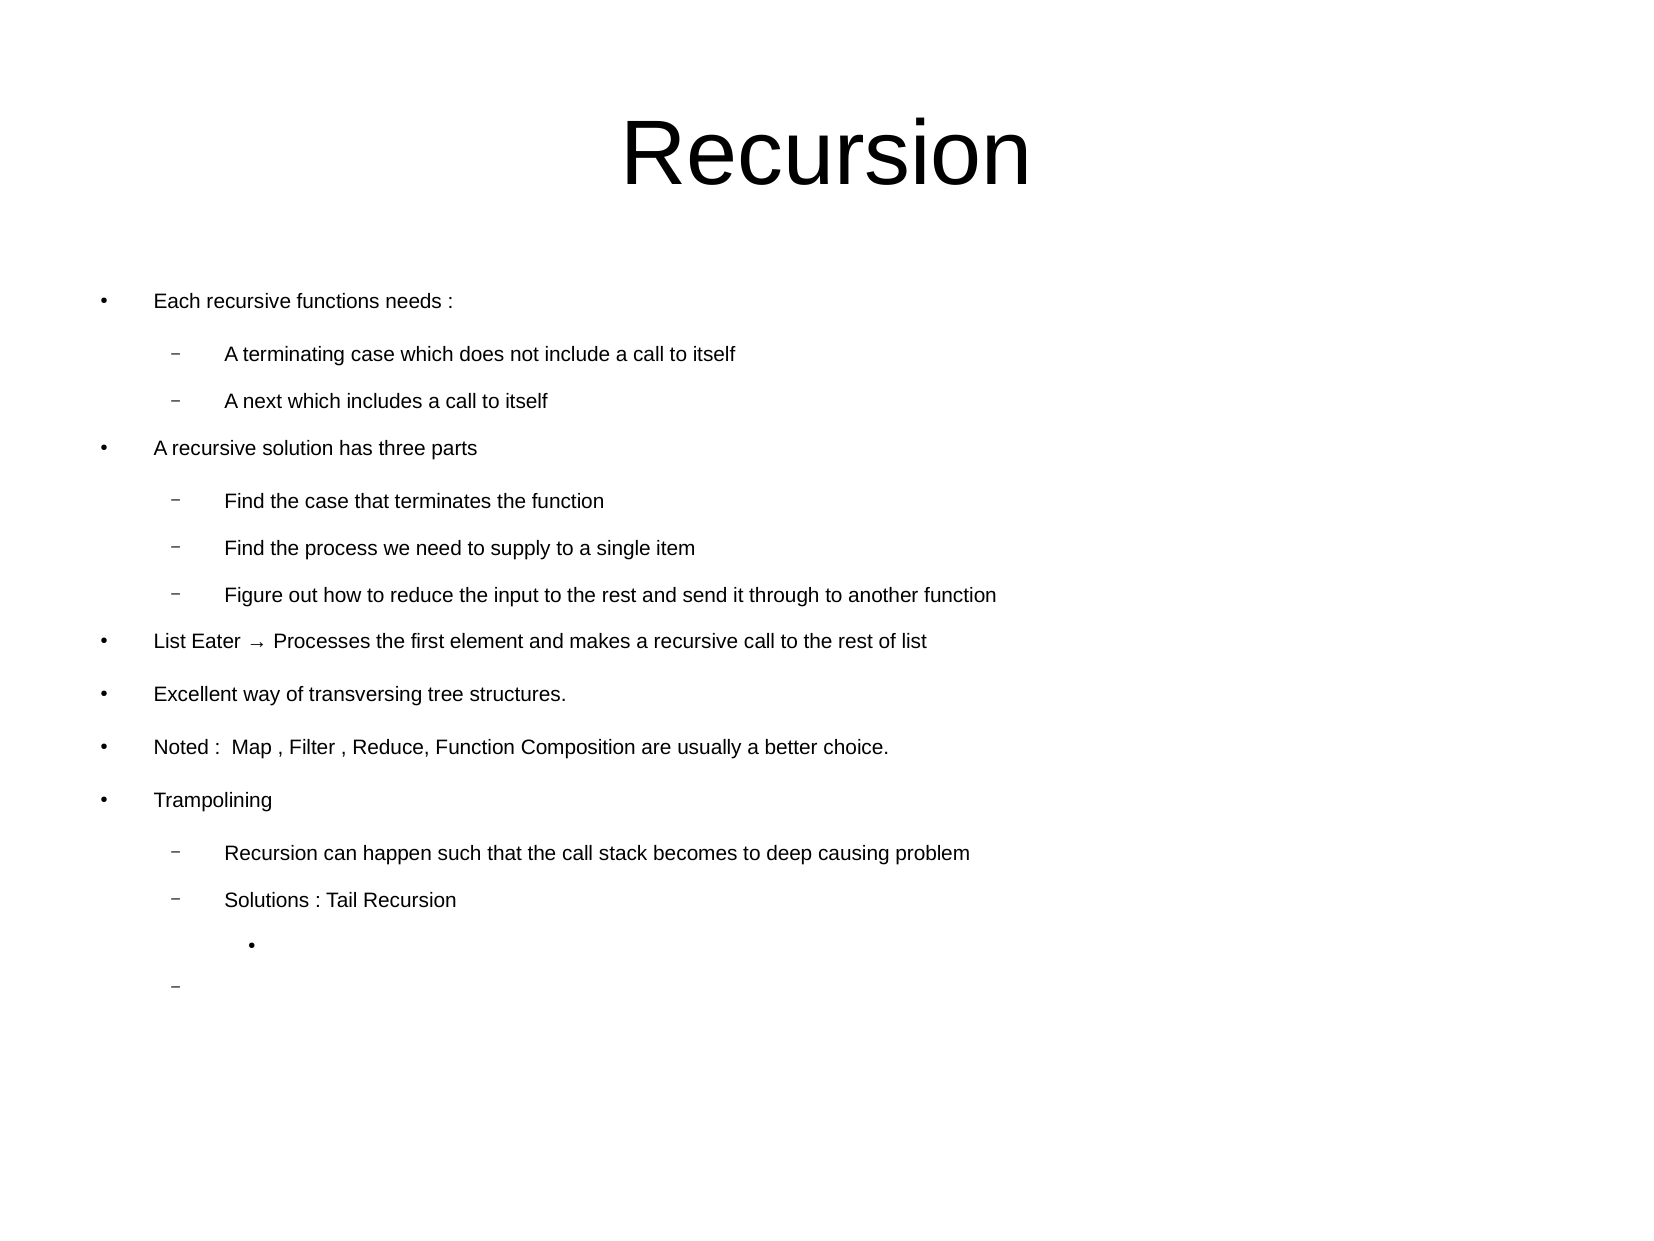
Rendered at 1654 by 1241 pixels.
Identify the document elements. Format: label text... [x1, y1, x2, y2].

list Each recursive functions needs : A terminating case which does not include a call to itself A next which includes a call to itself A recursive solution has three parts Find the case that terminates the function Find the process we need to supply to a single item Figure out how to reduce the input to the rest and send it through to another function List Eater → Processes the first element and makes a recursive call to the rest of list Excellent way of transversing tree structures. Noted : Map , Filter , Reduce, Function Composition are usually a better choice. Trampolining Recursion can happen such that the call stack becomes to deep causing problem Solutions : Tail Recursion [82, 290, 1571, 1216]
title Recursion [82, 49, 1571, 257]
